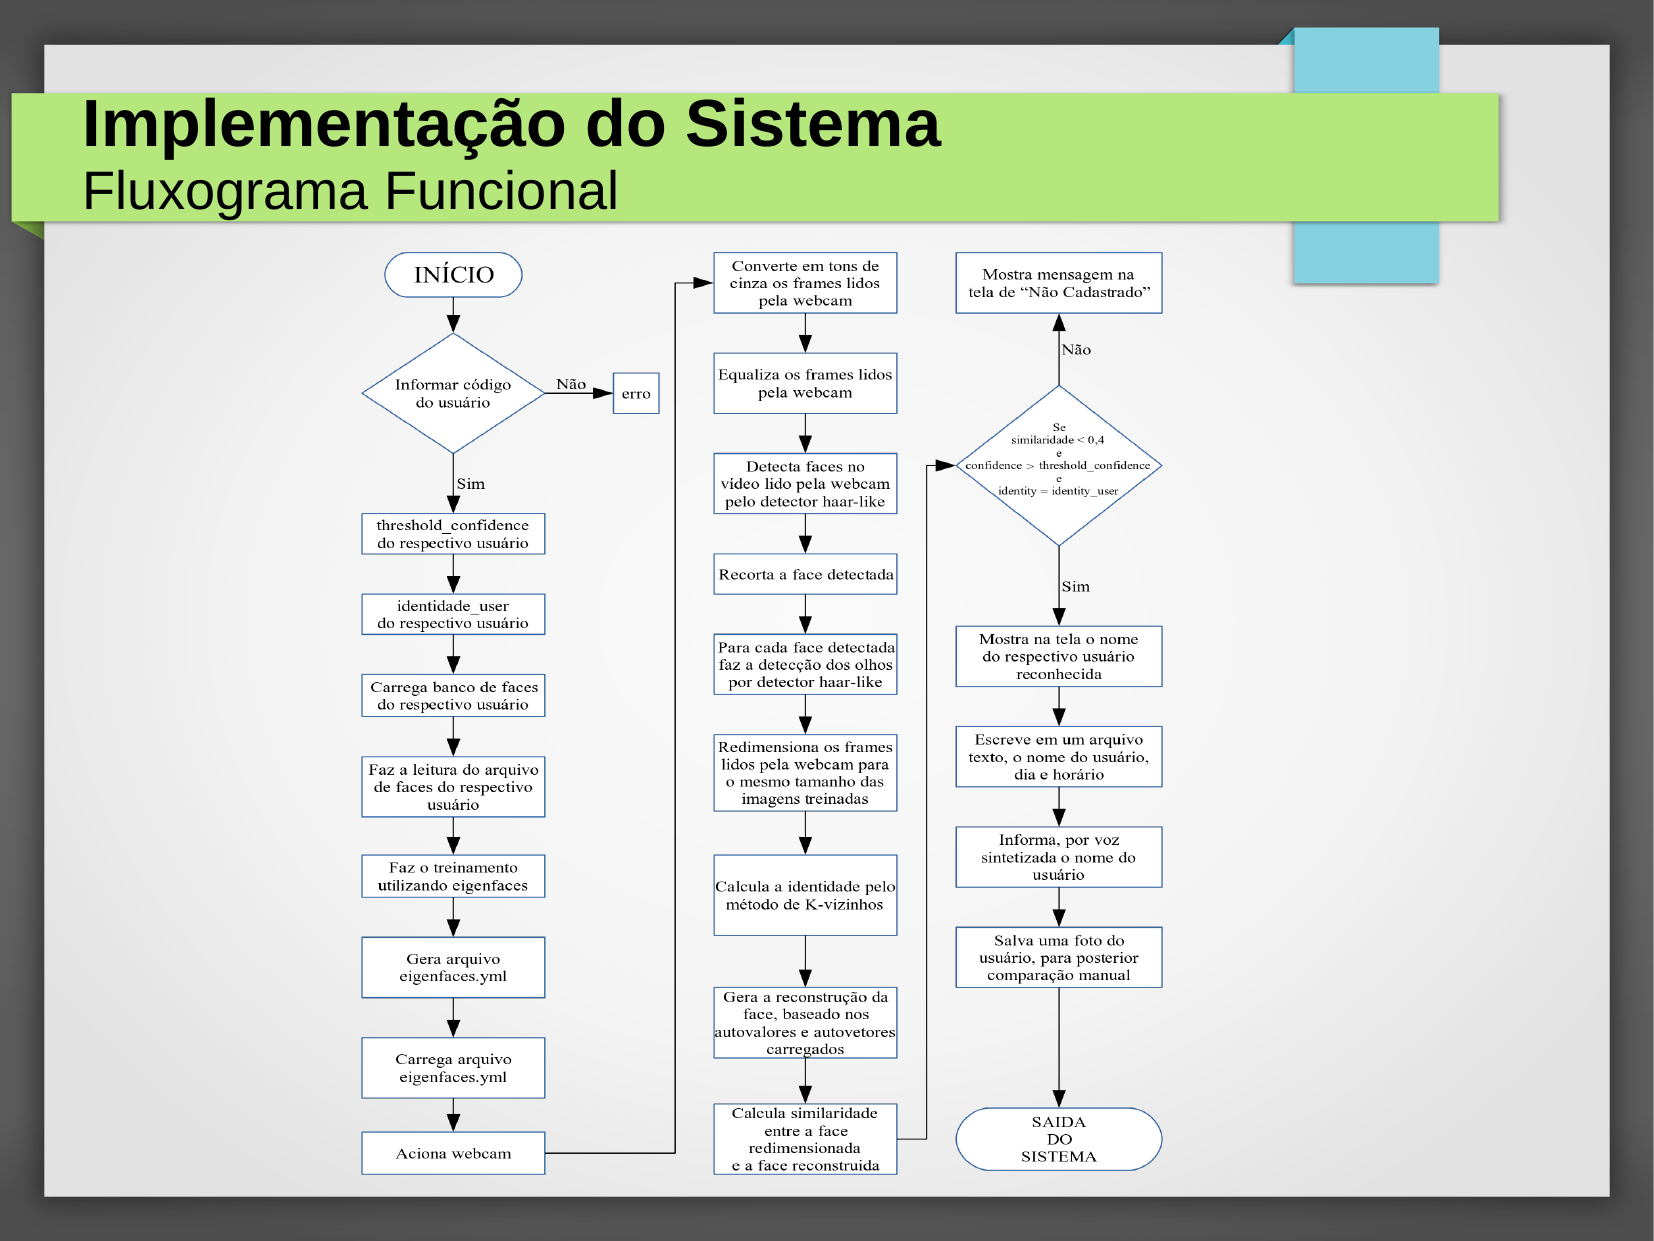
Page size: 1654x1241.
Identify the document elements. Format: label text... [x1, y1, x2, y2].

title Implementação do Sistema Fluxograma Funcional [82, 85, 1264, 222]
picture [0, 0, 1654, 1241]
